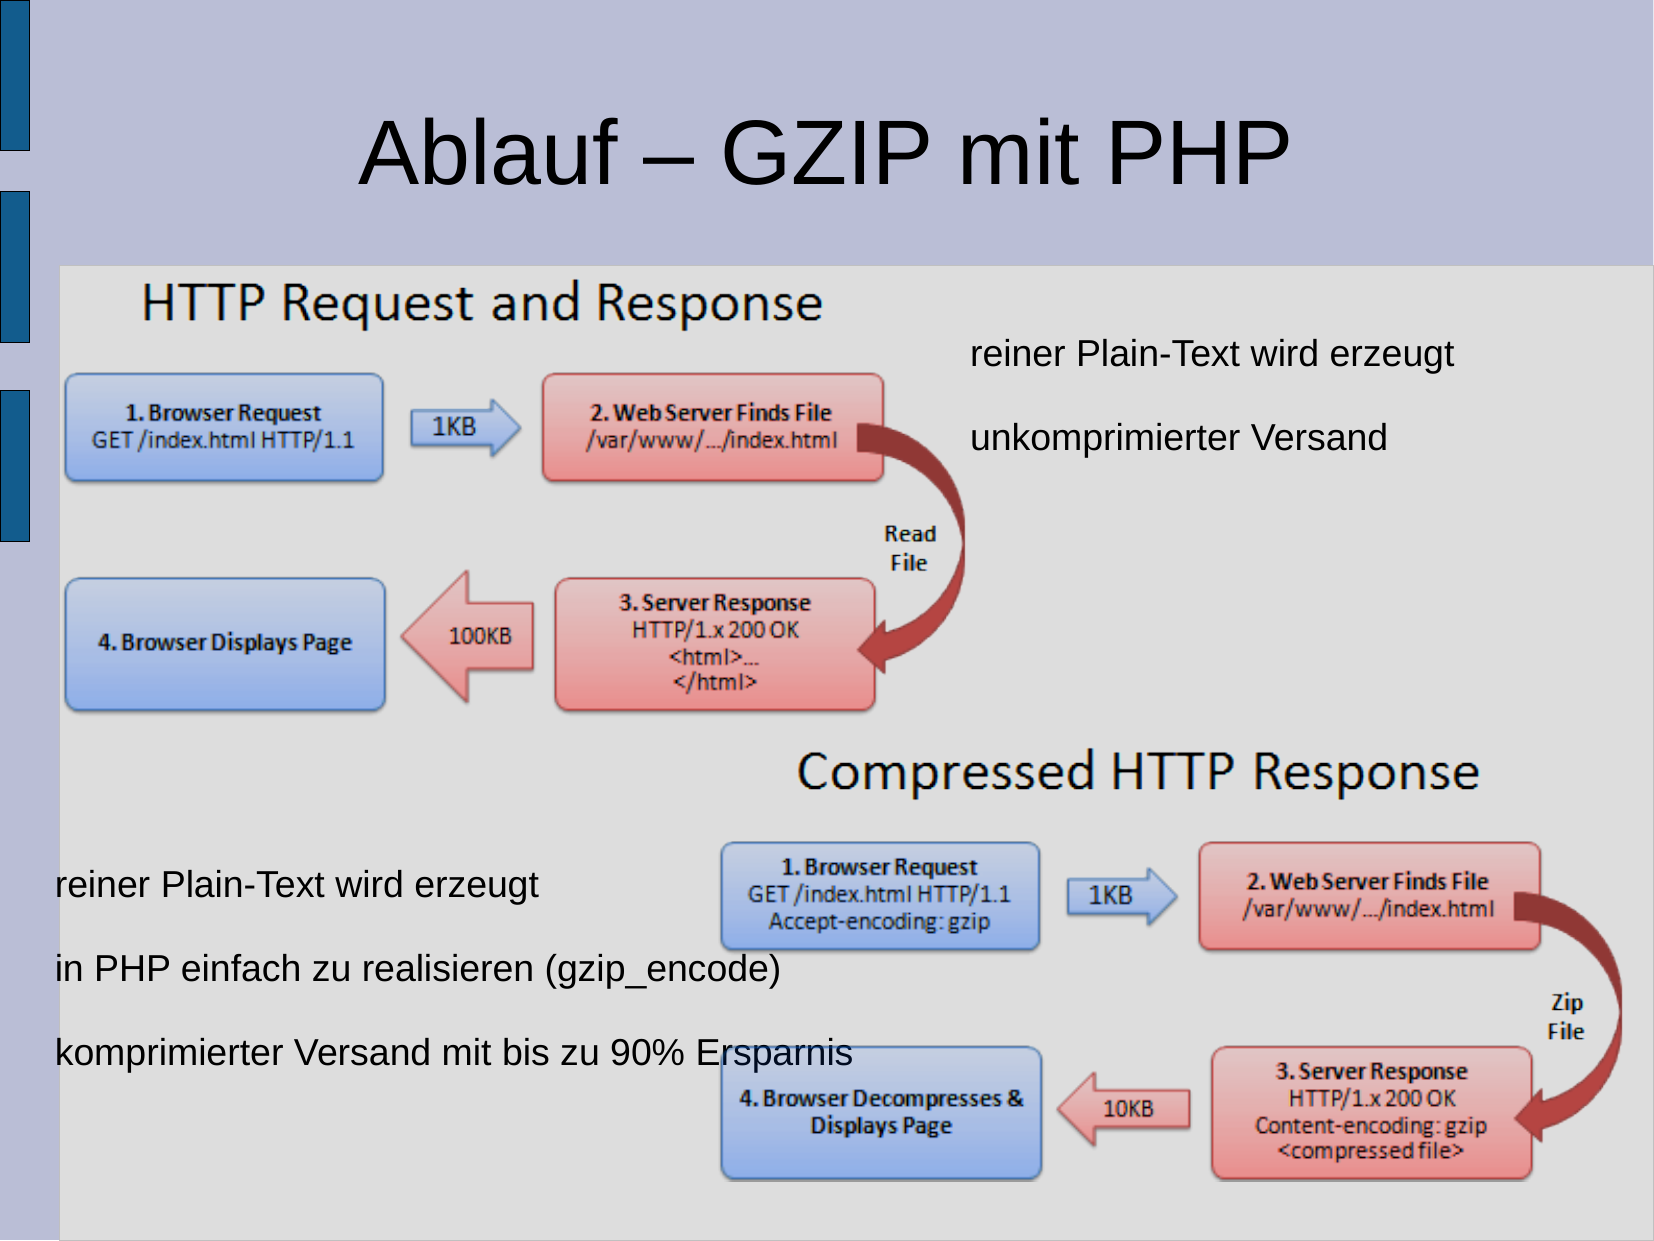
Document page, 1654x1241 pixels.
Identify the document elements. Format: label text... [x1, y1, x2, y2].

picture [715, 738, 1625, 1182]
text_box reiner Plain-Text wird erzeugt in PHP einfach zu realisieren (gzip_encode) komprimierter Versand mit bis zu 90% Ersparnis [29, 856, 715, 1082]
picture [59, 265, 970, 727]
title Ablauf – GZIP mit PHP [82, 56, 1571, 250]
text_box reiner Plain-Text wird erzeugt unkomprimierter Versand [970, 324, 1595, 466]
